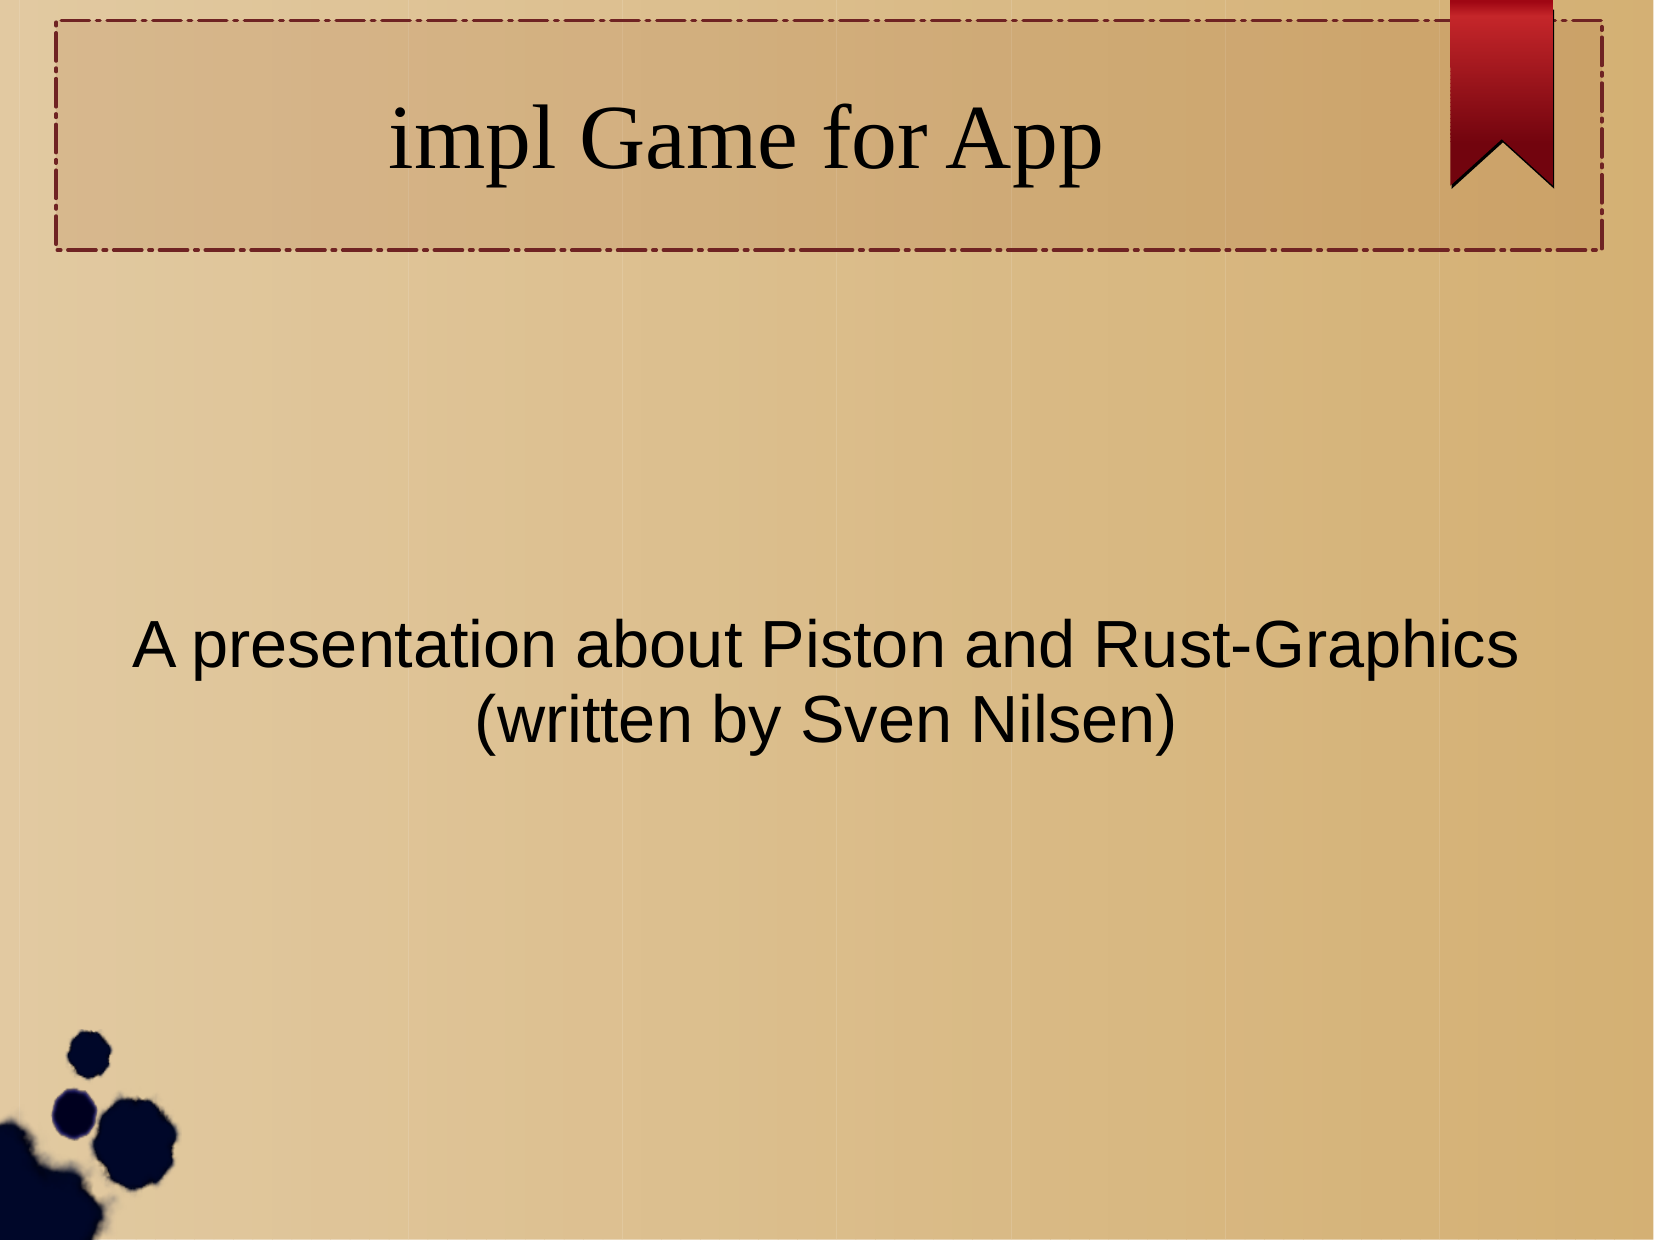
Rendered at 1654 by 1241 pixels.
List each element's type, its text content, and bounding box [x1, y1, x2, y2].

title impl Game for App [82, 47, 1412, 229]
subtitle A presentation about Piston and Rust-Graphics (written by Sven Nilsen) [82, 299, 1571, 1066]
